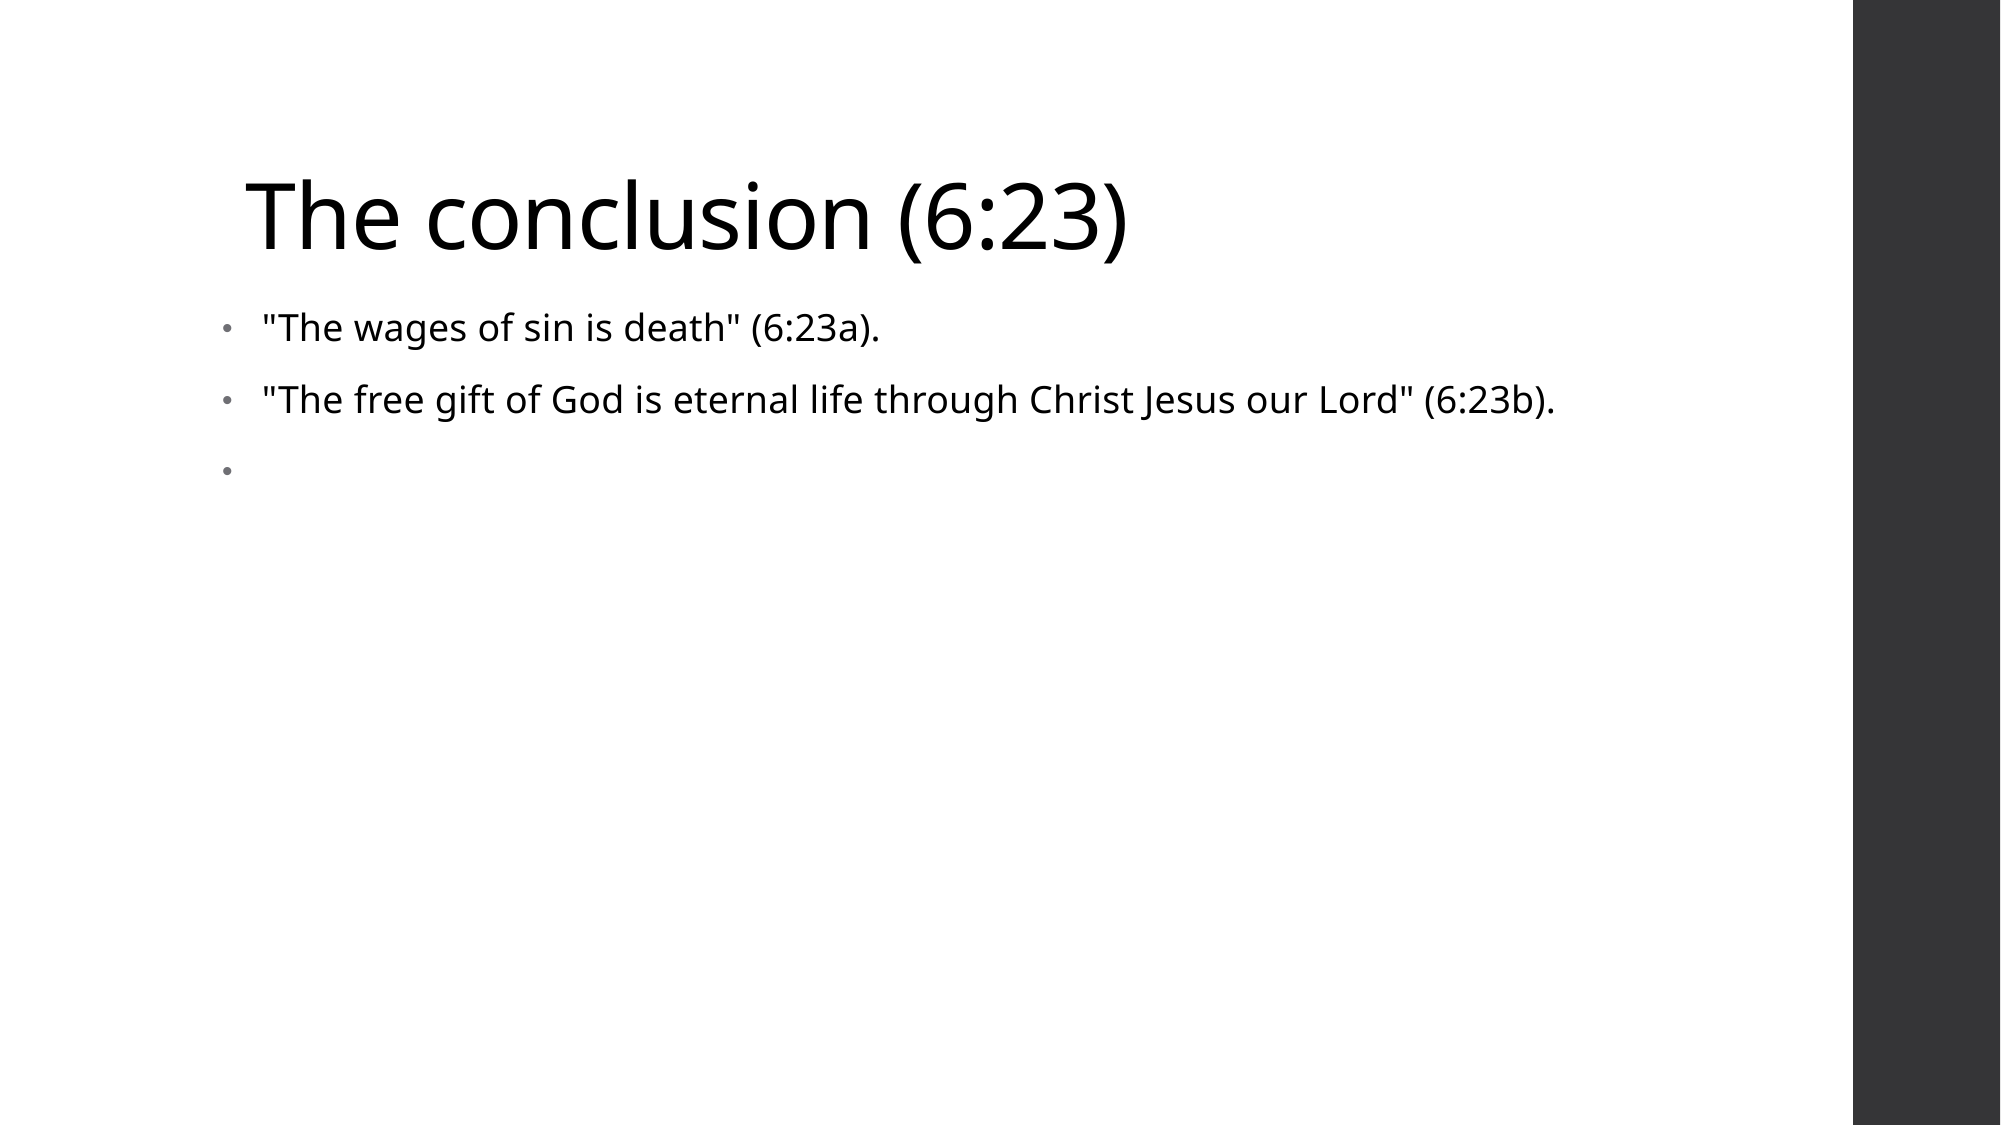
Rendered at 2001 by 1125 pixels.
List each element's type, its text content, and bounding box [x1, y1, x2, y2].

title The conclusion (6:23) [206, 60, 1797, 278]
list "The wages of sin is death" (6:23a). "The free gift of God is eternal life through Christ Jesus our Lord" (6:23b). [206, 299, 1617, 1014]
